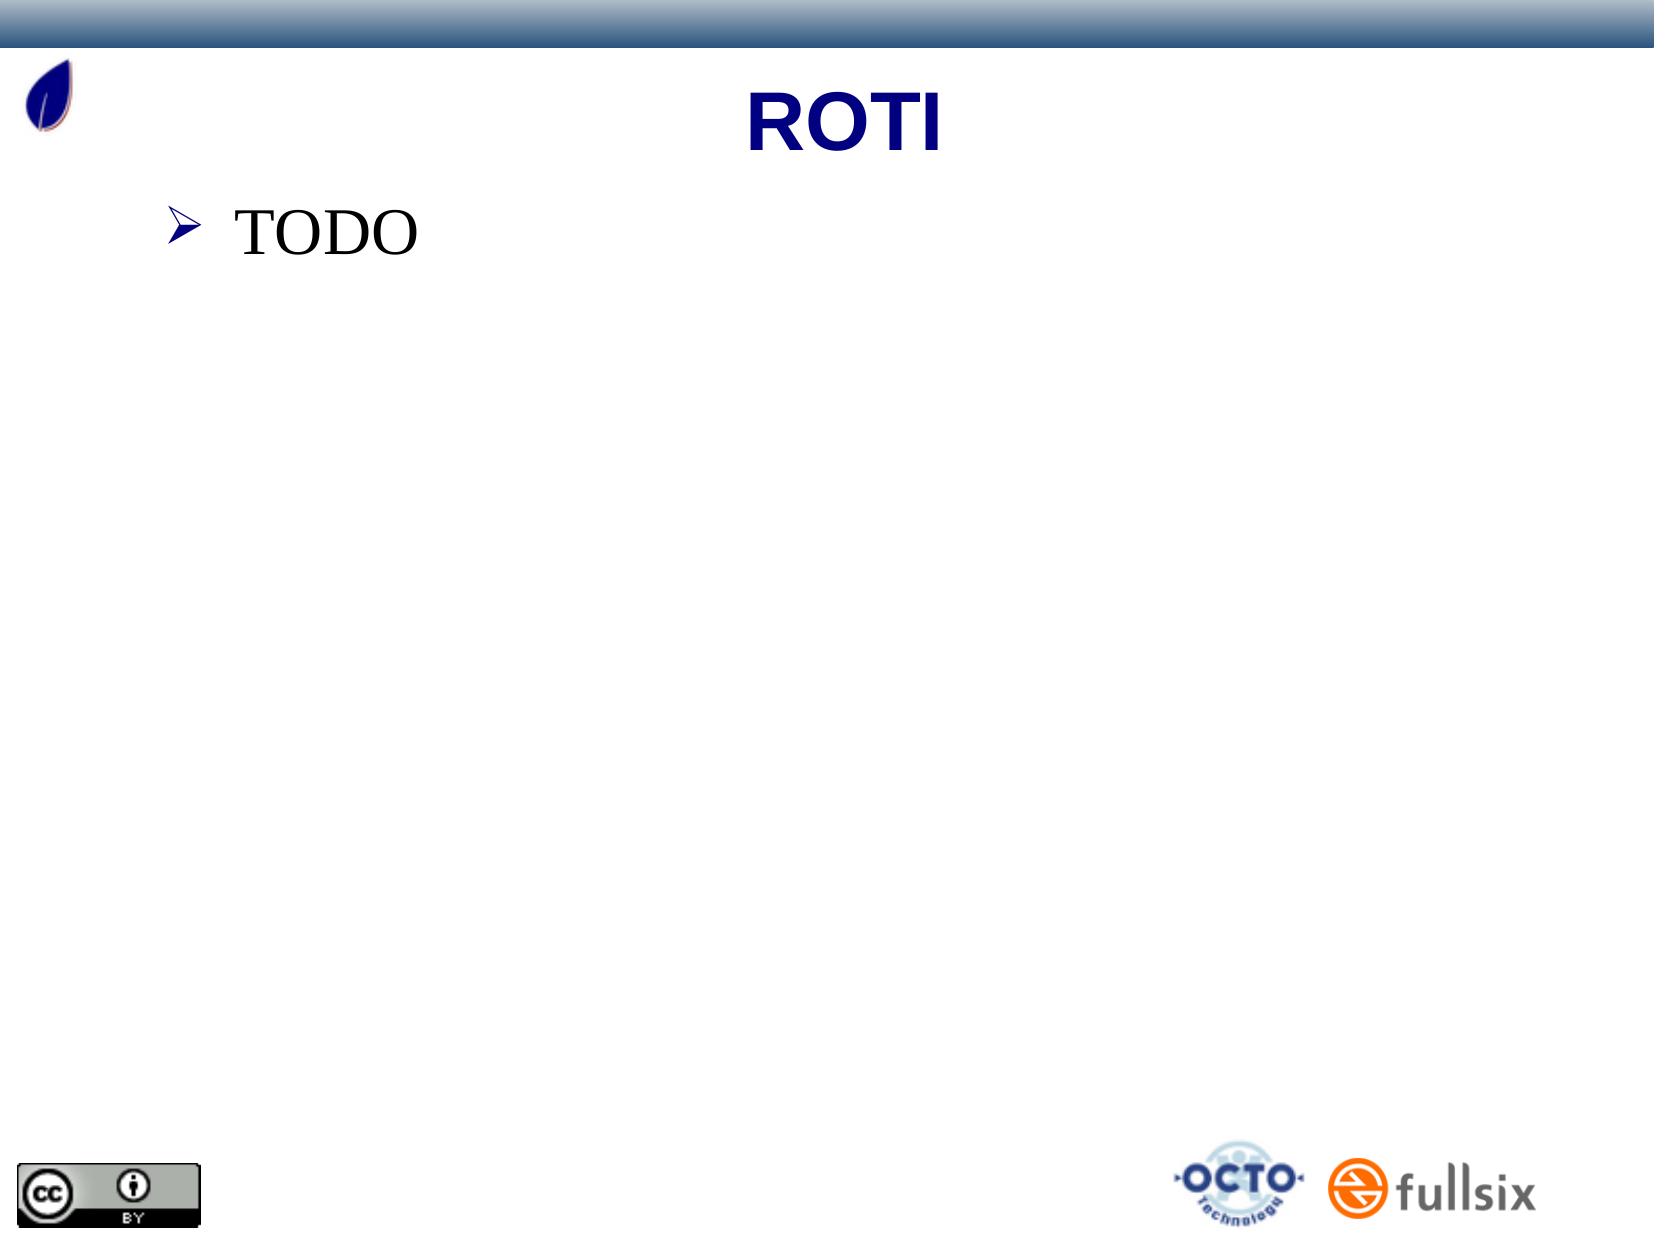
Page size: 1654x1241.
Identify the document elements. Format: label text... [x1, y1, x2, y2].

picture [1166, 1138, 1313, 1235]
picture [1328, 1158, 1536, 1219]
picture [17, 1163, 201, 1228]
title ROTI [156, 55, 1534, 188]
picture [14, 55, 89, 136]
list TODO [151, 194, 1532, 1014]
